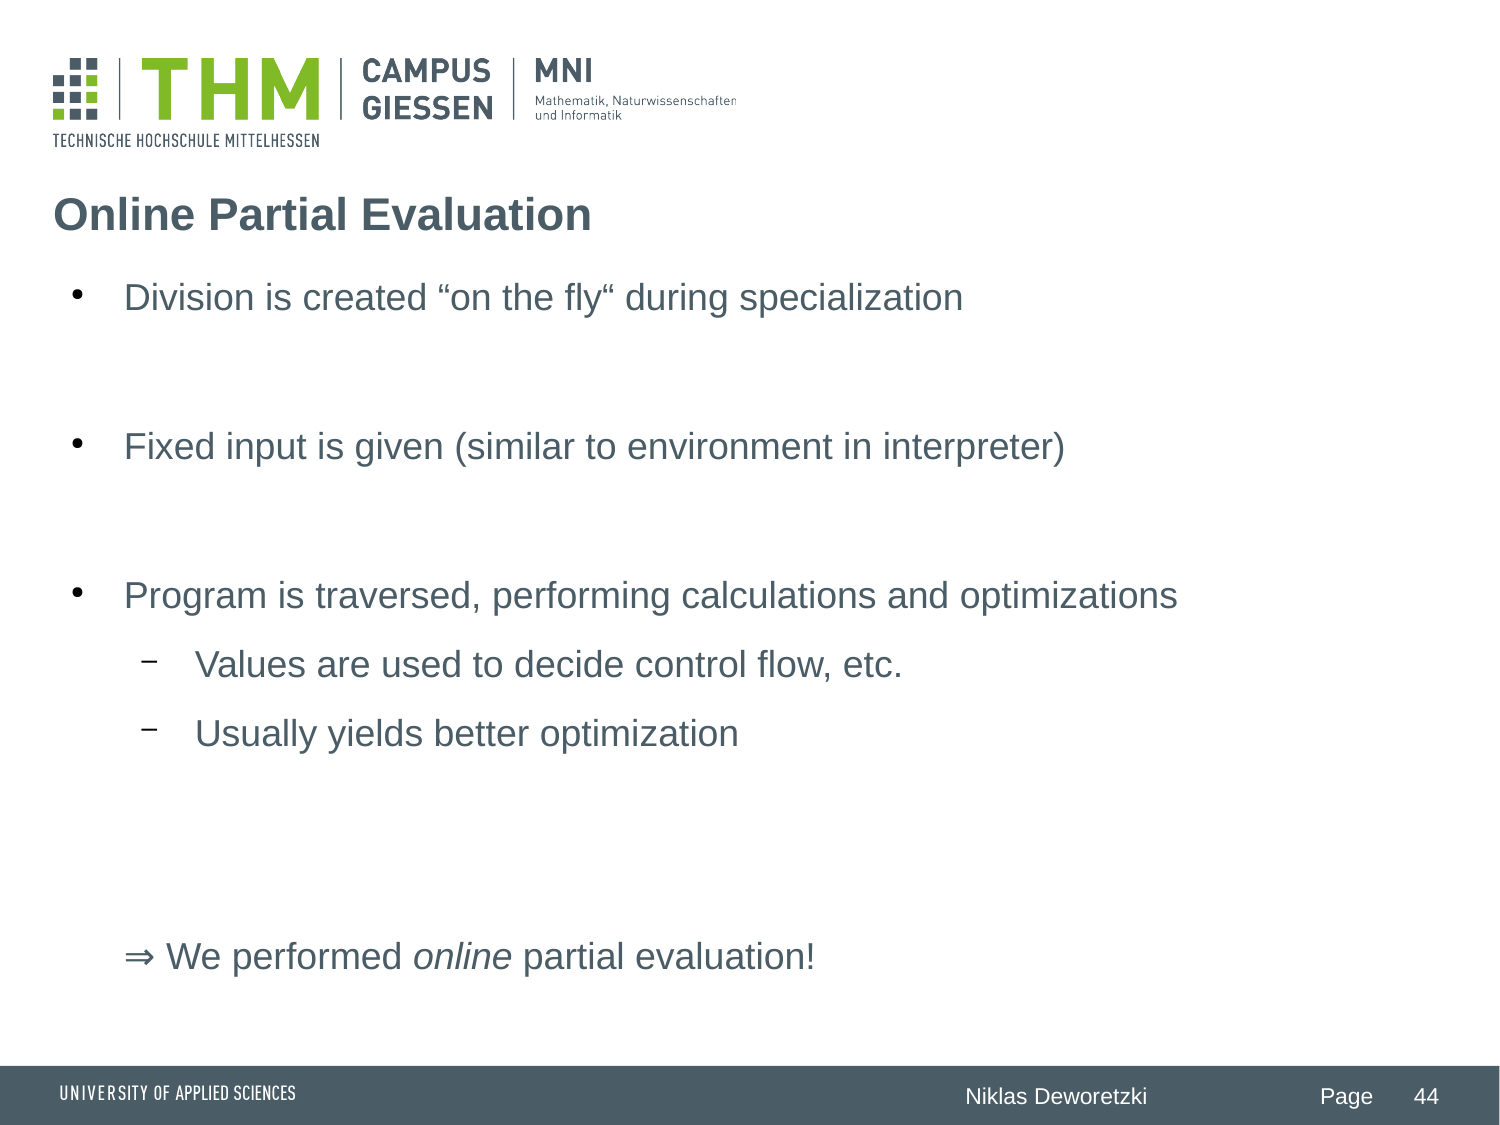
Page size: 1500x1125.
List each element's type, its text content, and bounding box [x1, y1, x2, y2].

picture [59, 1082, 296, 1104]
slide_number <number> [1376, 1073, 1455, 1118]
title Online Partial Evaluation [53, 177, 1435, 265]
picture [53, 58, 736, 147]
list Division is created “on the fly“ during specialization Fixed input is given (similar to environment in interpreter) Program is traversed, performing calculations and optimizations Values are used to decide control flow, etc. Usually yields better optimization ⇒ We performed online partial evaluation! [53, 265, 1436, 1024]
